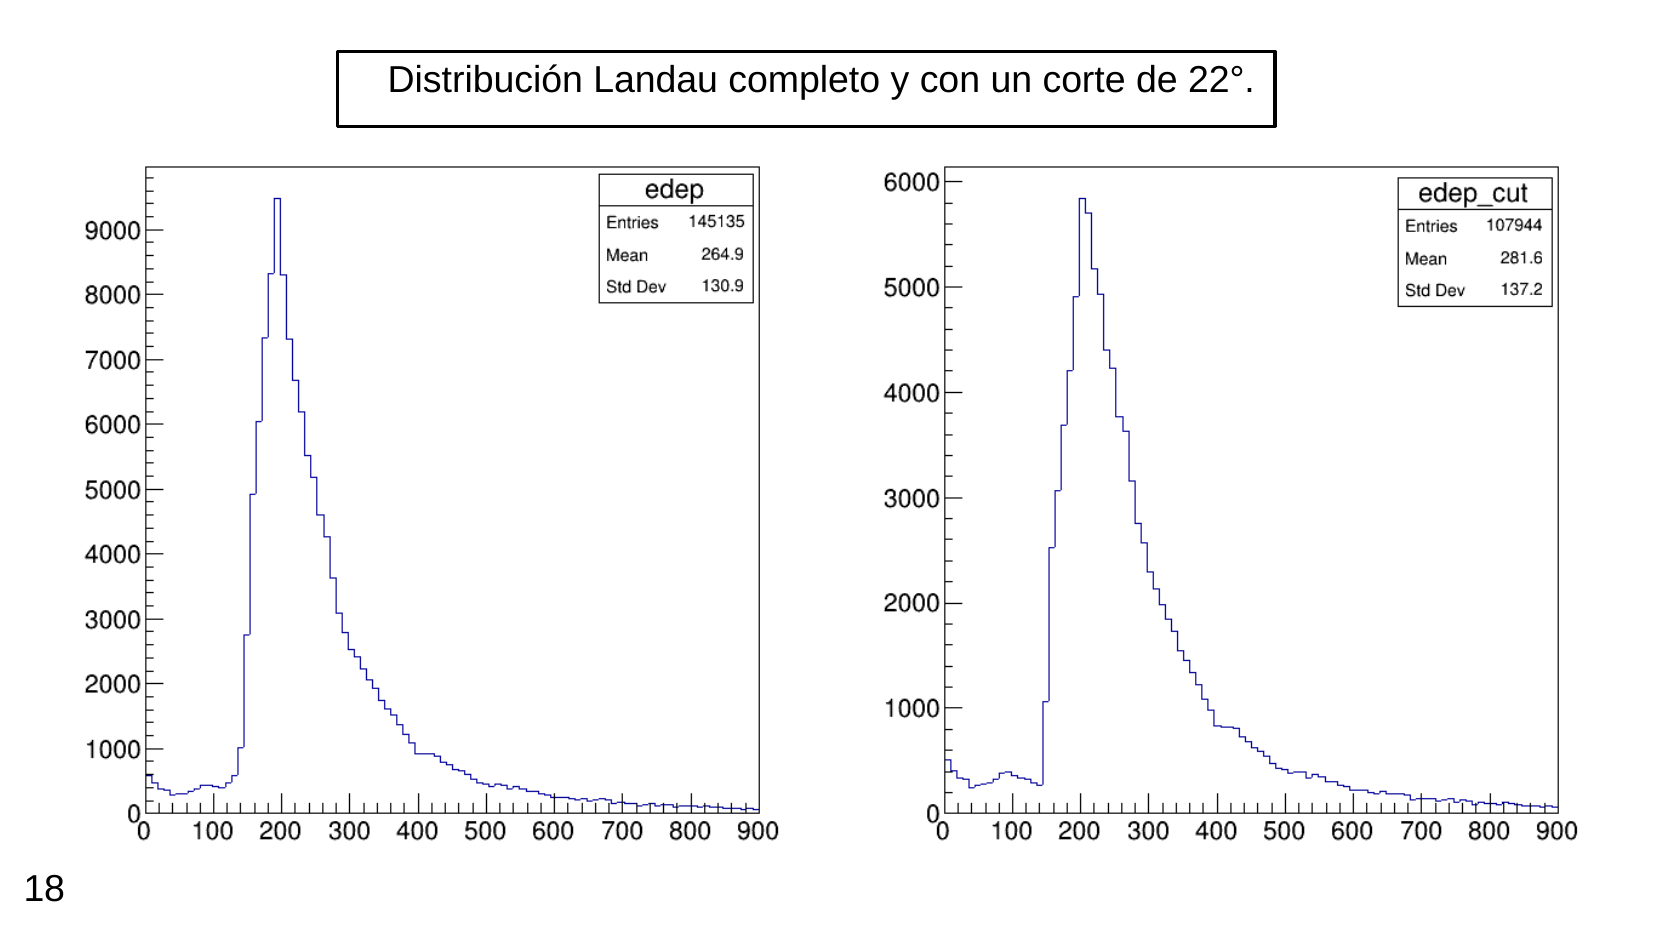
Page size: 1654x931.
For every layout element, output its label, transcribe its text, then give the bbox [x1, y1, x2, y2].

picture [75, 158, 1582, 861]
text_box <number> [8, 860, 638, 931]
text_box Distribución Landau completo y con un corte de 22°. [337, 51, 1276, 127]
